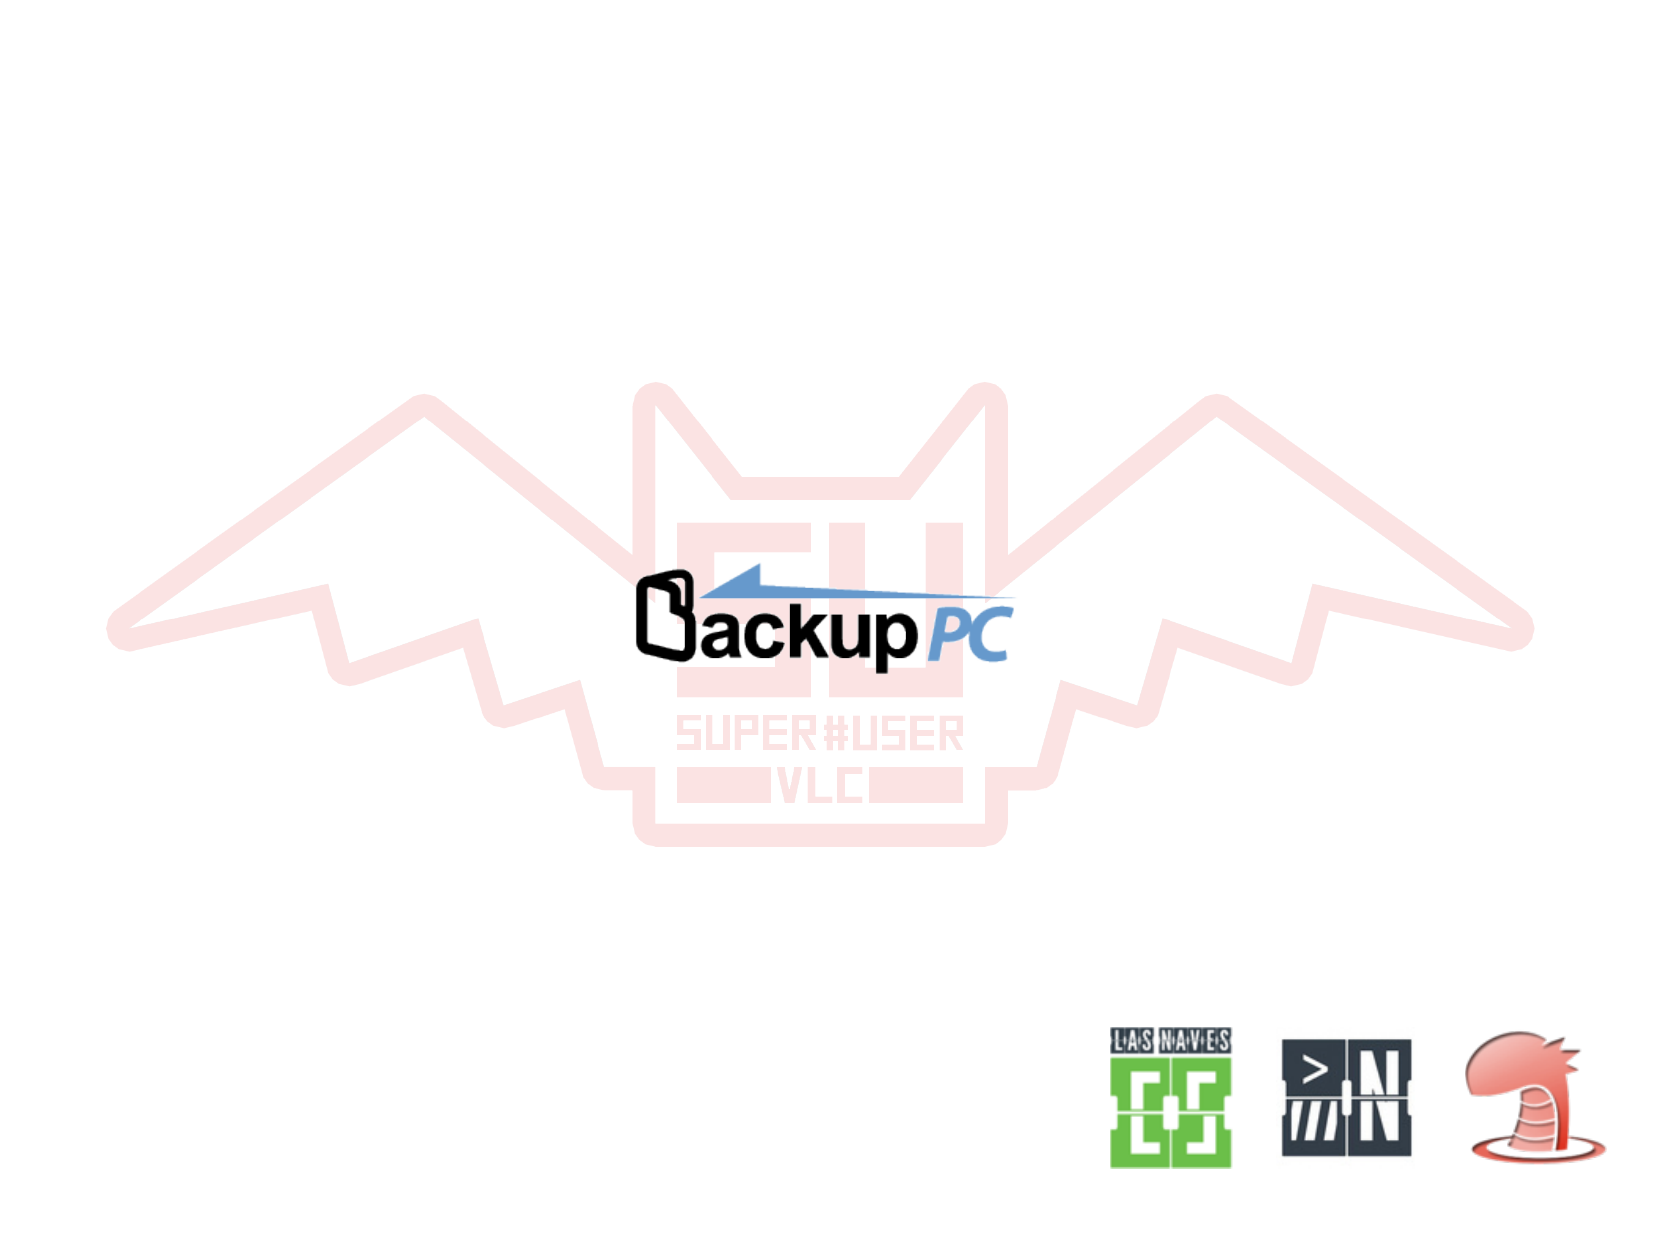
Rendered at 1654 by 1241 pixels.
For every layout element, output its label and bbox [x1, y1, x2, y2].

picture [1465, 1027, 1607, 1169]
picture [630, 558, 1022, 679]
picture [1276, 1027, 1418, 1169]
picture [1110, 1027, 1233, 1169]
